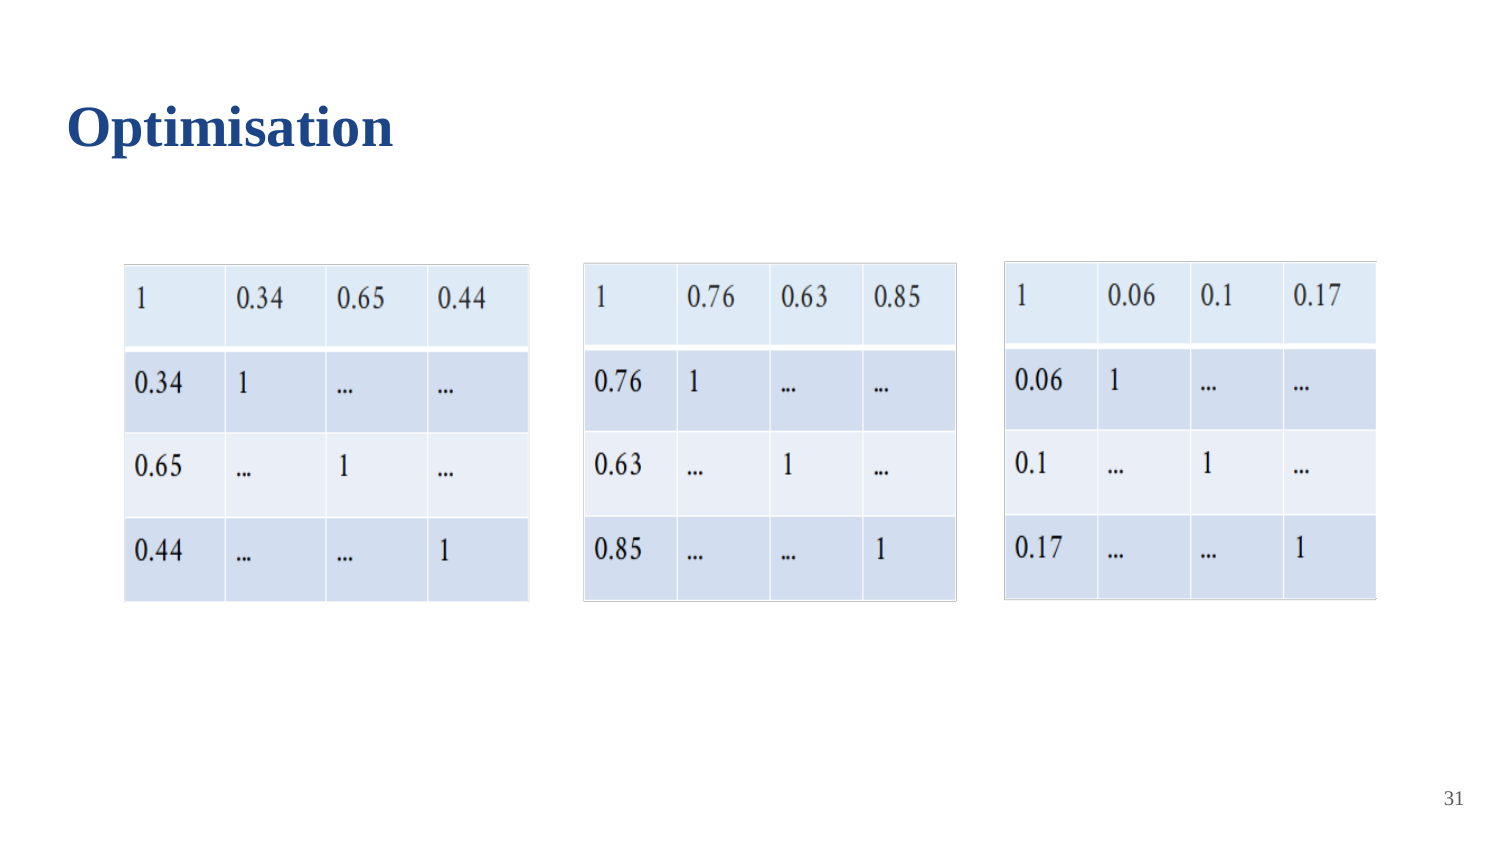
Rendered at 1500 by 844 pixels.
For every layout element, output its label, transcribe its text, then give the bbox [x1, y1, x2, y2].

picture [123, 240, 1377, 603]
slide_number <number> [1389, 764, 1480, 830]
title Optimisation [51, 72, 1449, 167]
